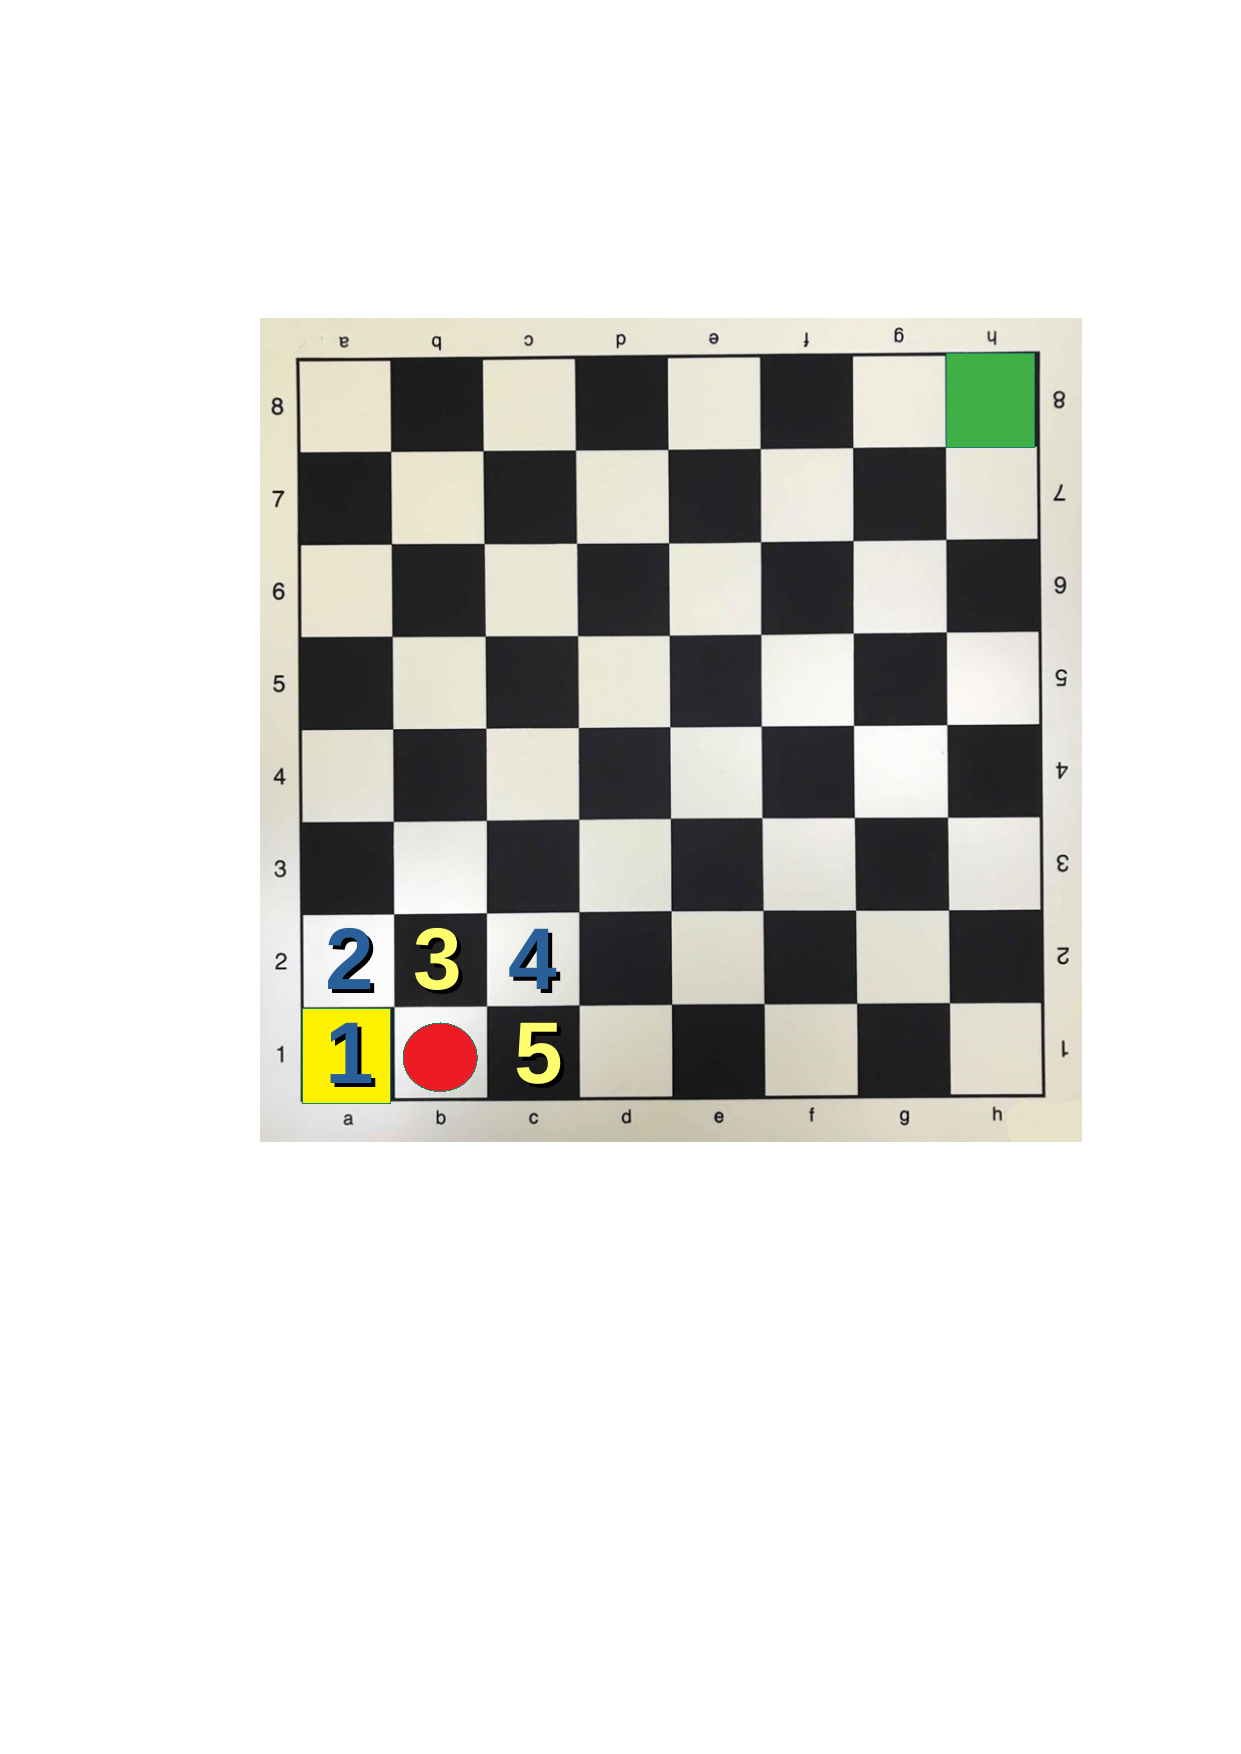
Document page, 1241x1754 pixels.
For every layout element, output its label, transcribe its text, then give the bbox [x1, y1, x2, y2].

text_box 4 [493, 902, 611, 1040]
picture [260, 318, 1082, 1142]
text_box [946, 353, 1035, 448]
text_box 1 [310, 997, 428, 1134]
text_box [428, 1022, 478, 1092]
text_box 5 [499, 997, 617, 1134]
text_box 2 [310, 902, 428, 997]
text_box [302, 1008, 310, 1104]
text_box 3 [428, 902, 493, 1040]
